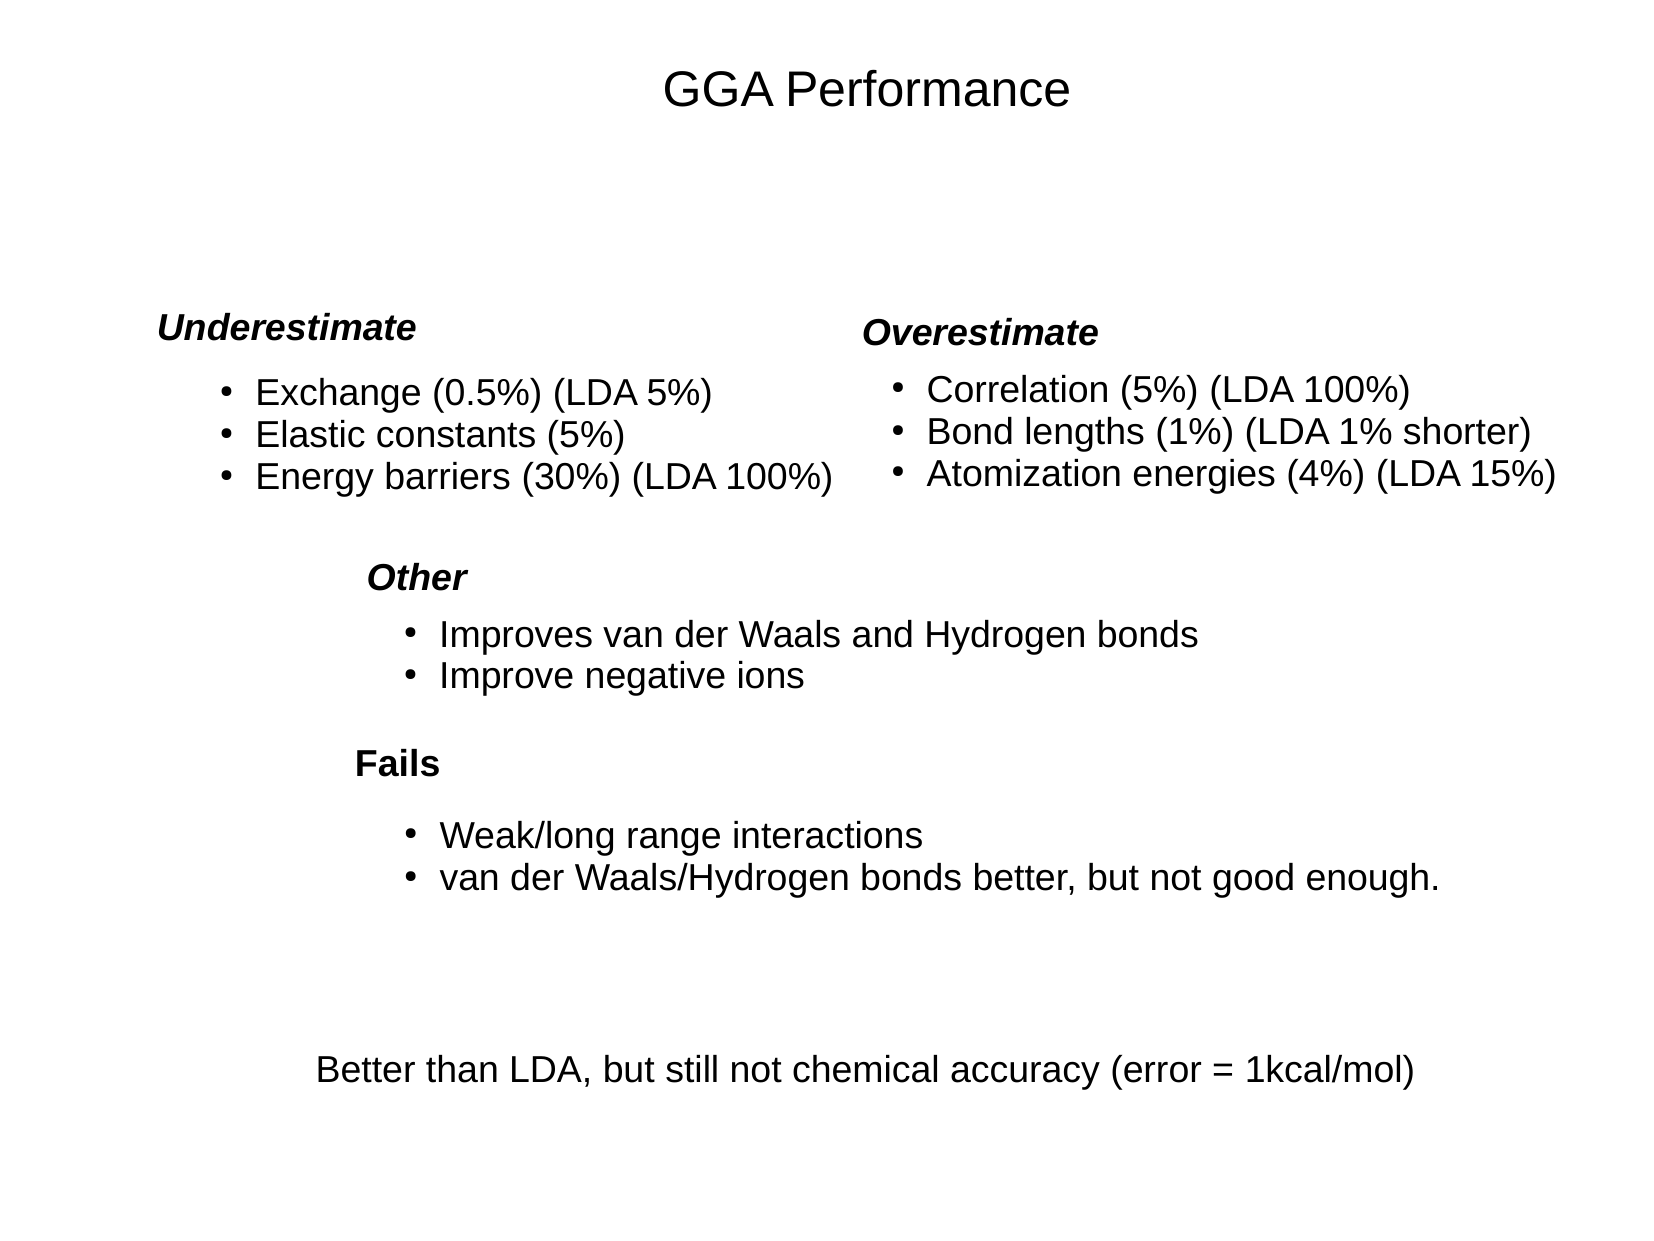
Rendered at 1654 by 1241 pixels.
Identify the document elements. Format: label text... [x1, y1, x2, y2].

text_box Fails [340, 734, 456, 792]
text_box Other [351, 548, 482, 606]
text_box Overestimate [847, 304, 1115, 361]
text_box Correlation (5%) (LDA 100%) Bond lengths (1%) (LDA 1% shorter) Atomization energies (4%) (LDA 15%) [876, 360, 1574, 502]
text_box GGA Performance [647, 54, 1087, 125]
text_box Exchange (0.5%) (LDA 5%) Elastic constants (5%) Energy barriers (30%) (LDA 100%) [205, 364, 850, 505]
text_box Weak/long range interactions van der Waals/Hydrogen bonds better, but not good enough. [389, 806, 1459, 906]
text_box Underestimate [142, 299, 433, 357]
text_box Improves van der Waals and Hydrogen bonds Improve negative ions [388, 605, 1216, 705]
text_box Better than LDA, but still not chemical accuracy (error = 1kcal/mol) [300, 1041, 1433, 1099]
